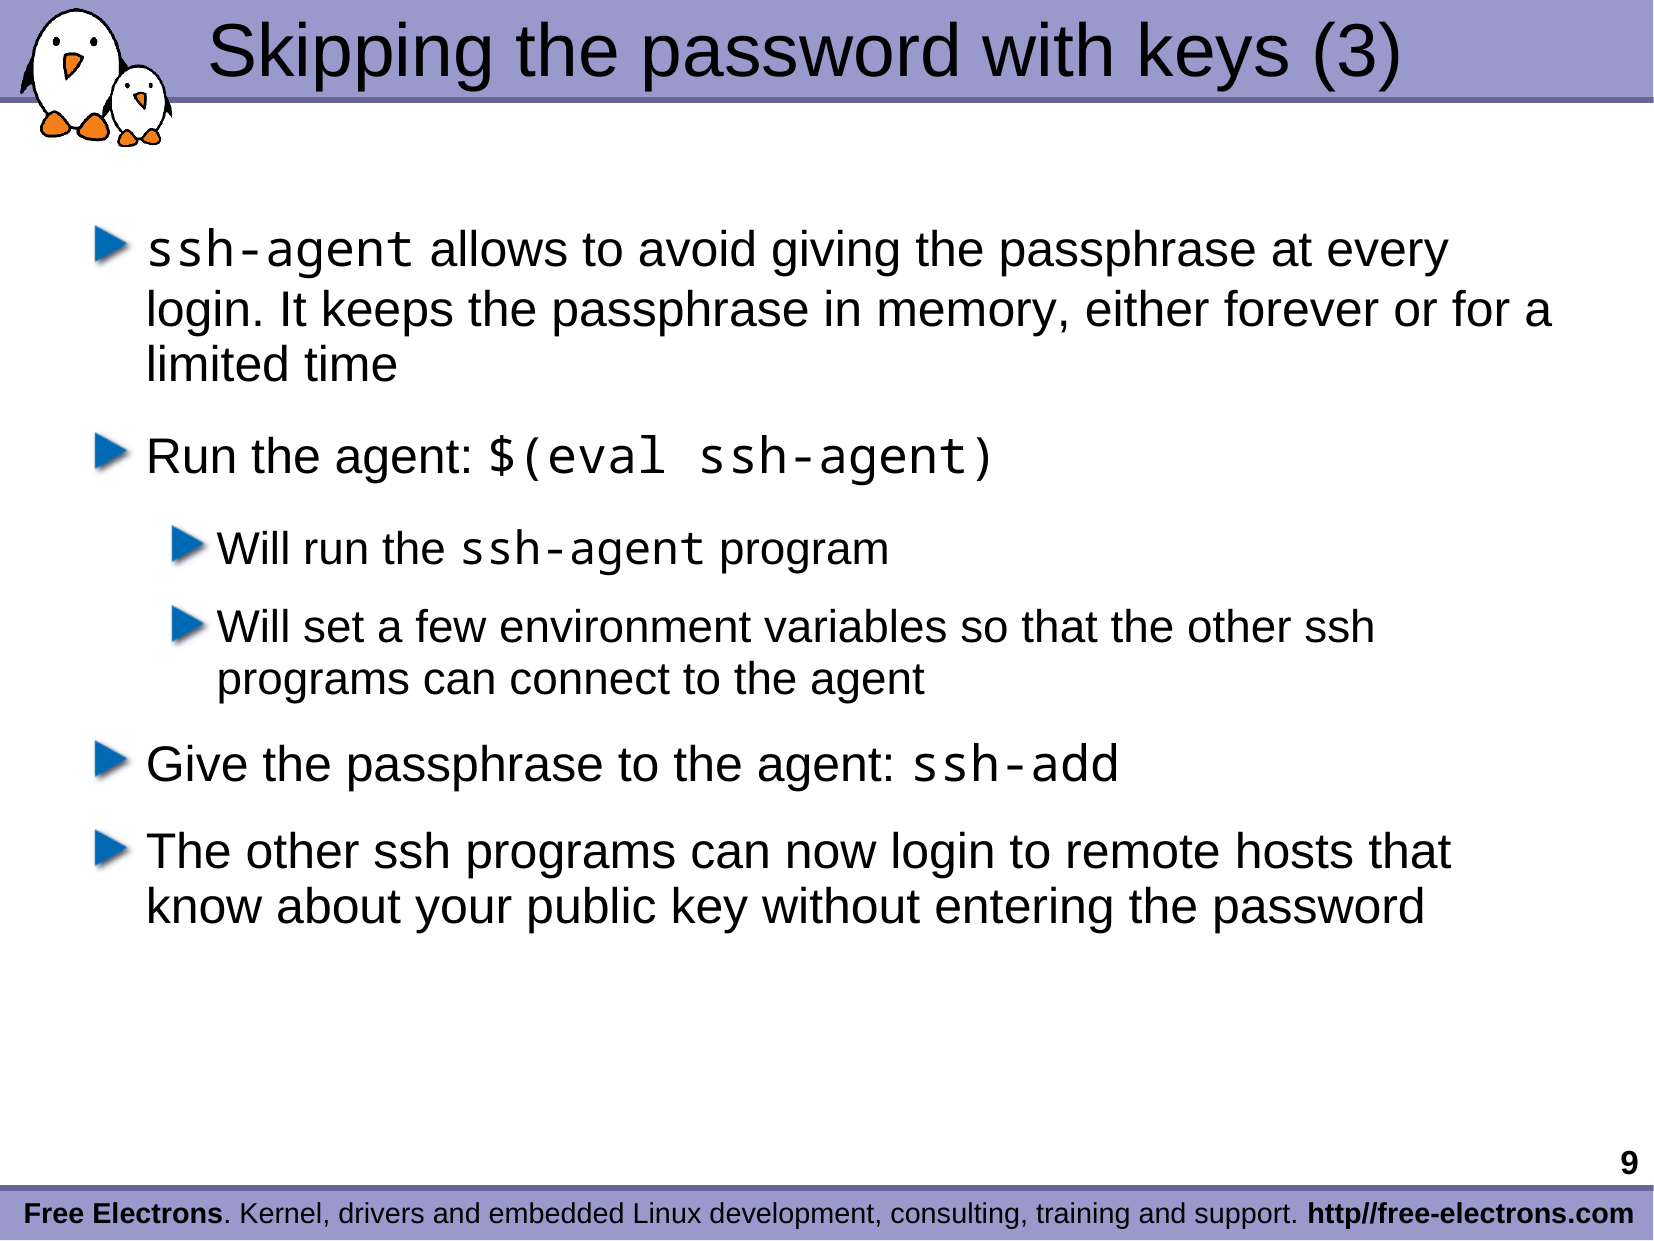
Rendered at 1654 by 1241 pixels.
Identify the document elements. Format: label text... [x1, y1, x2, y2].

list ssh-agent allows to avoid giving the passphrase at every login. It keeps the passphrase in memory, either forever or for a limited time Run the agent: $(eval ssh-agent) Will run the ssh-agent program Will set a few environment variables so that the other ssh programs can connect to the agent Give the passphrase to the agent: ssh-add The other ssh programs can now login to remote hosts that know about your public key without entering the password [75, 212, 1576, 1063]
title Skipping the password with keys (3) [60, 0, 1551, 101]
picture [20, 8, 172, 147]
